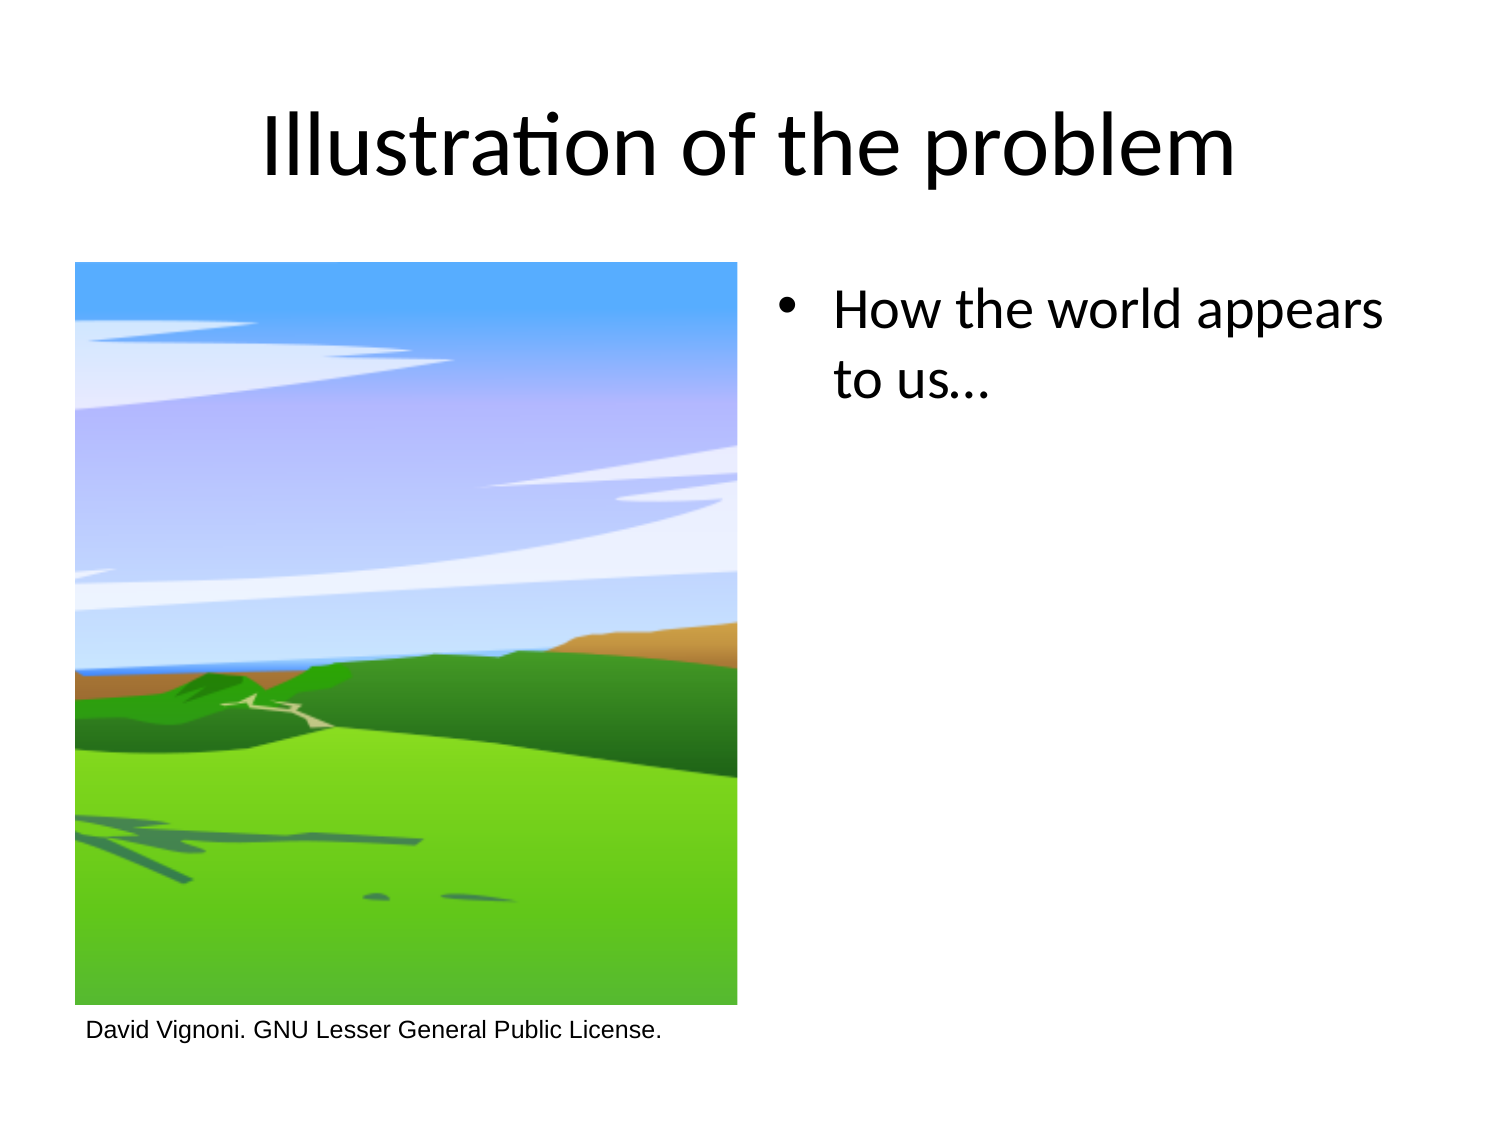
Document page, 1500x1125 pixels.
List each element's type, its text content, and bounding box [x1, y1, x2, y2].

picture [75, 262, 738, 1005]
text_box David Vignoni. GNU Lesser General Public License. [70, 1008, 745, 1052]
list How the world appears to us… [762, 262, 1425, 1005]
title Illustration of the problem [75, 45, 1425, 233]
